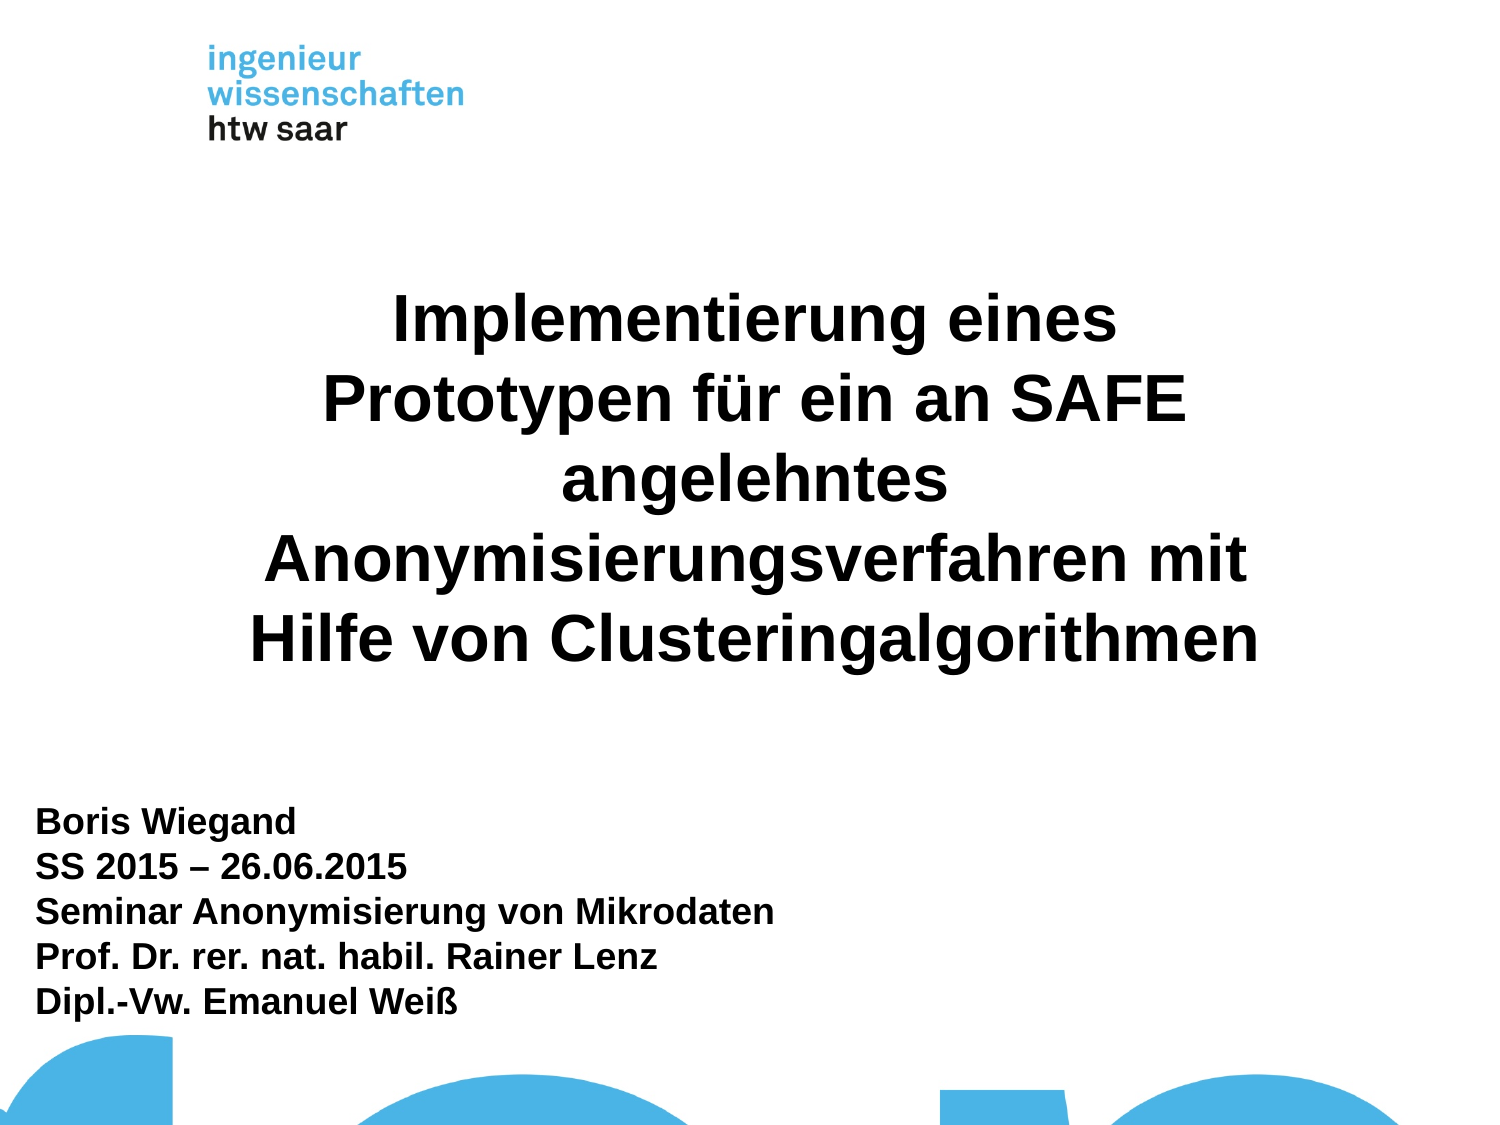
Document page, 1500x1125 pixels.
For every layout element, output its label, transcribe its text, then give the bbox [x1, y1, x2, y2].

text_box Boris Wiegand SS 2015 – 26.06.2015 Seminar Anonymisierung von Mikrodaten Prof. Dr. rer. nat. habil. Rainer Lenz Dipl.-Vw. Emanuel Weiß [29, 791, 1099, 922]
picture [0, 0, 1500, 1125]
text_box Implementierung eines Prototypen für ein an SAFE angelehntes Anonymisierungsverfahren mit Hilfe von Clusteringalgorithmen [219, 268, 1289, 691]
